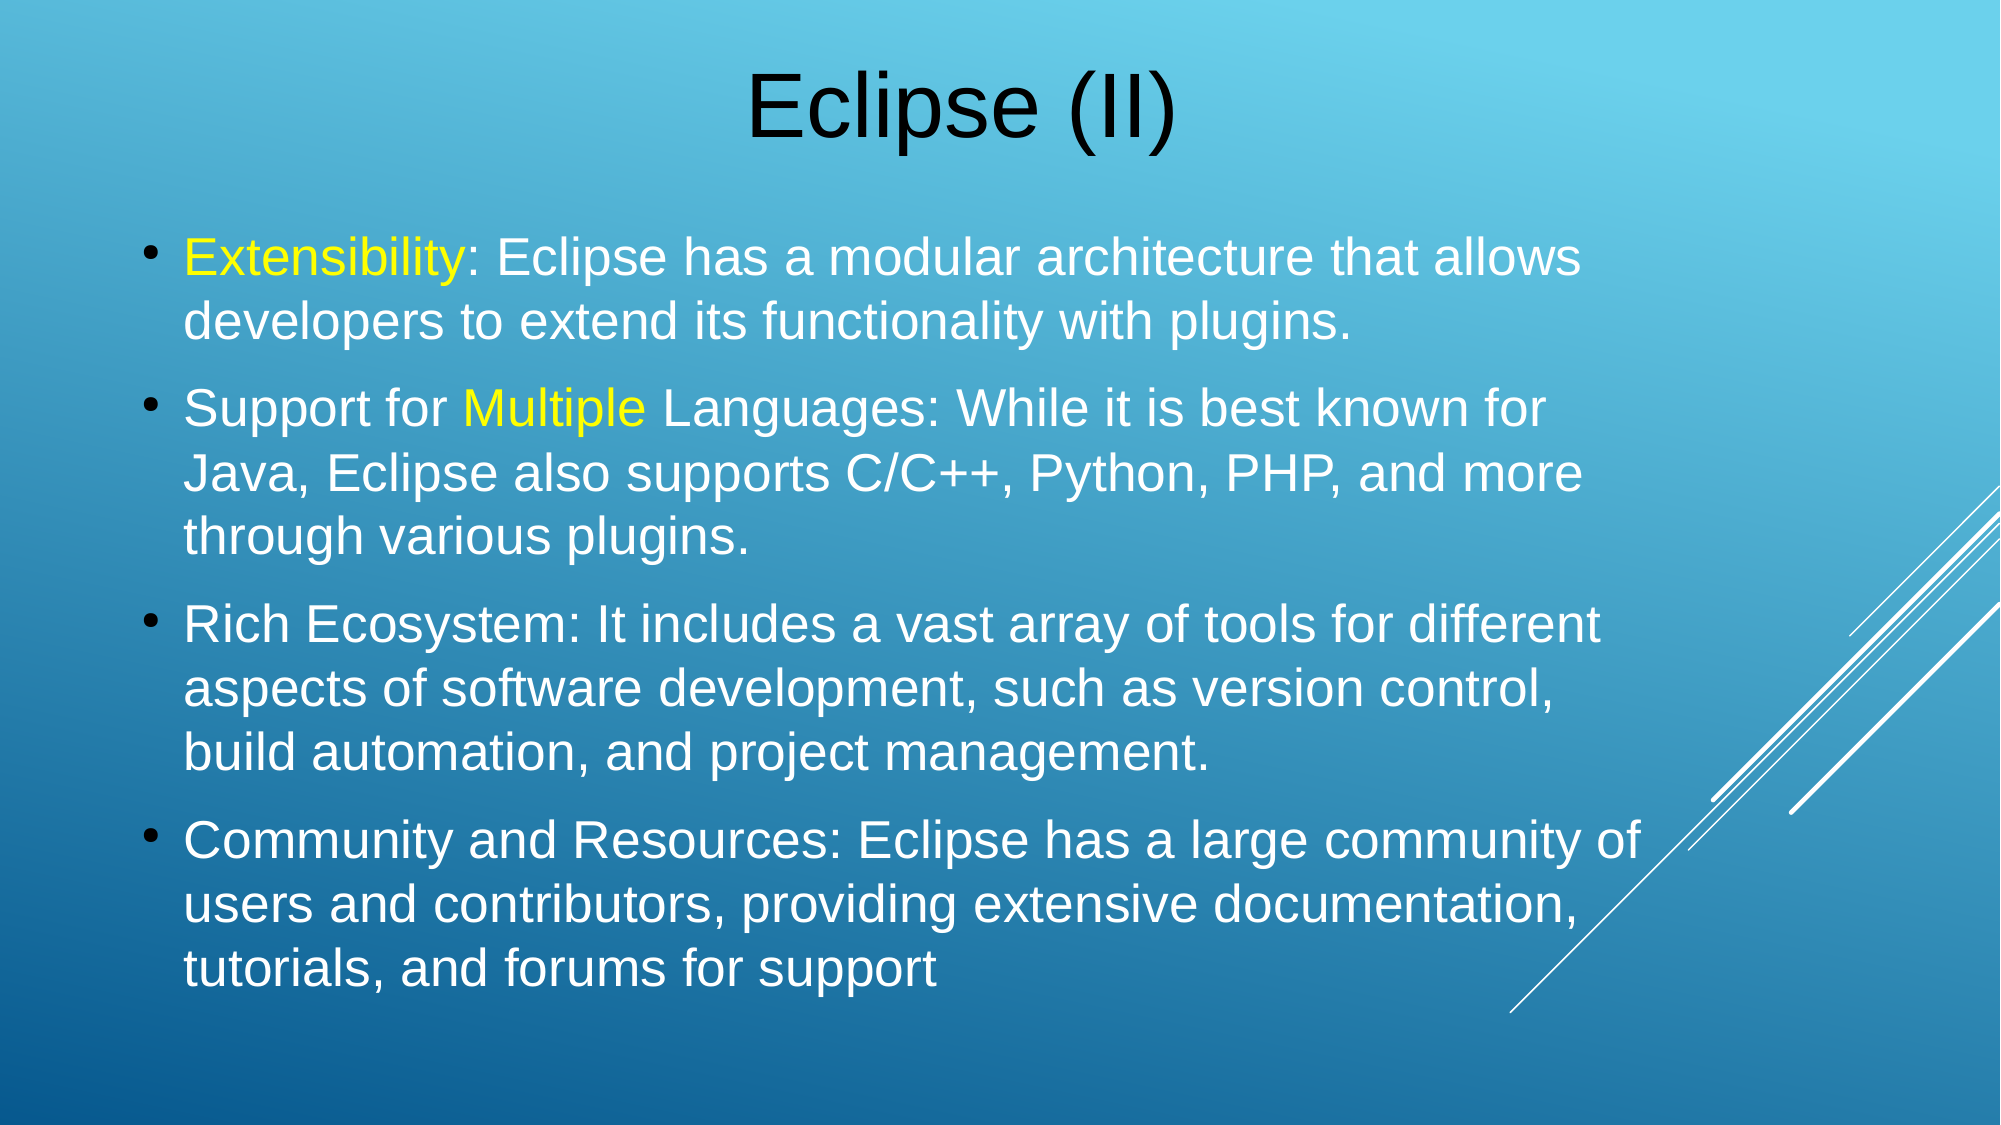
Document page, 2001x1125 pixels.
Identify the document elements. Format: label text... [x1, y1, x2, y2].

title Eclipse (II) [72, 16, 1853, 185]
list Extensibility: Eclipse has a modular architecture that allows developers to extend its functionality with plugins. Support for Multiple Languages: While it is best known for Java, Eclipse also supports C/C++, Python, PHP, and more through various plugins. Rich Ecosystem: It includes a vast array of tools for different aspects of software development, such as version control, build automation, and project management. Community and Resources: Eclipse has a large community of users and contributors, providing extensive documentation, tutorials, and forums for support [112, 214, 1664, 1015]
